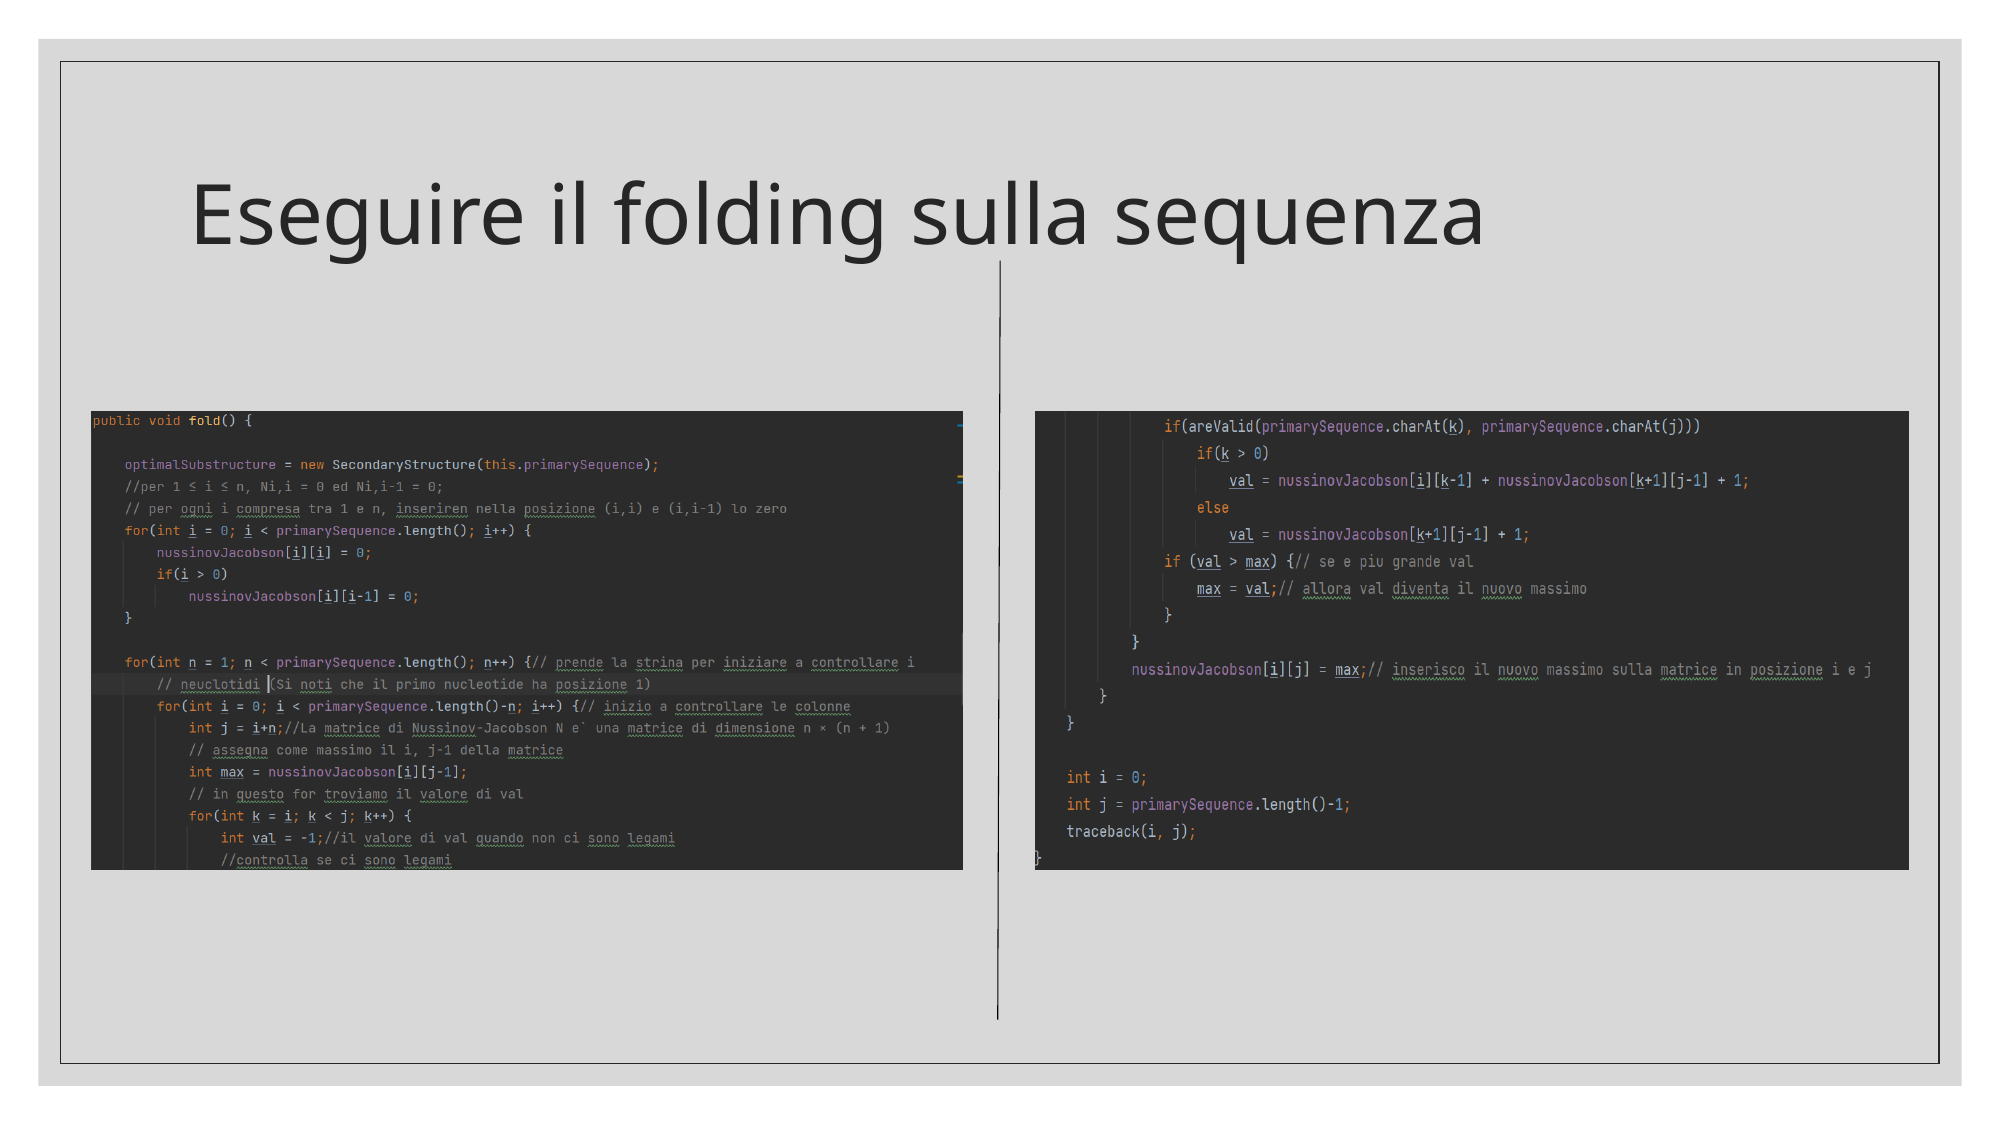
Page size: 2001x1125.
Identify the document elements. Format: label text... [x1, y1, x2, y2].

picture [1035, 411, 1909, 870]
title Eseguire il folding sulla sequenza [174, 105, 1825, 331]
picture [91, 411, 963, 870]
